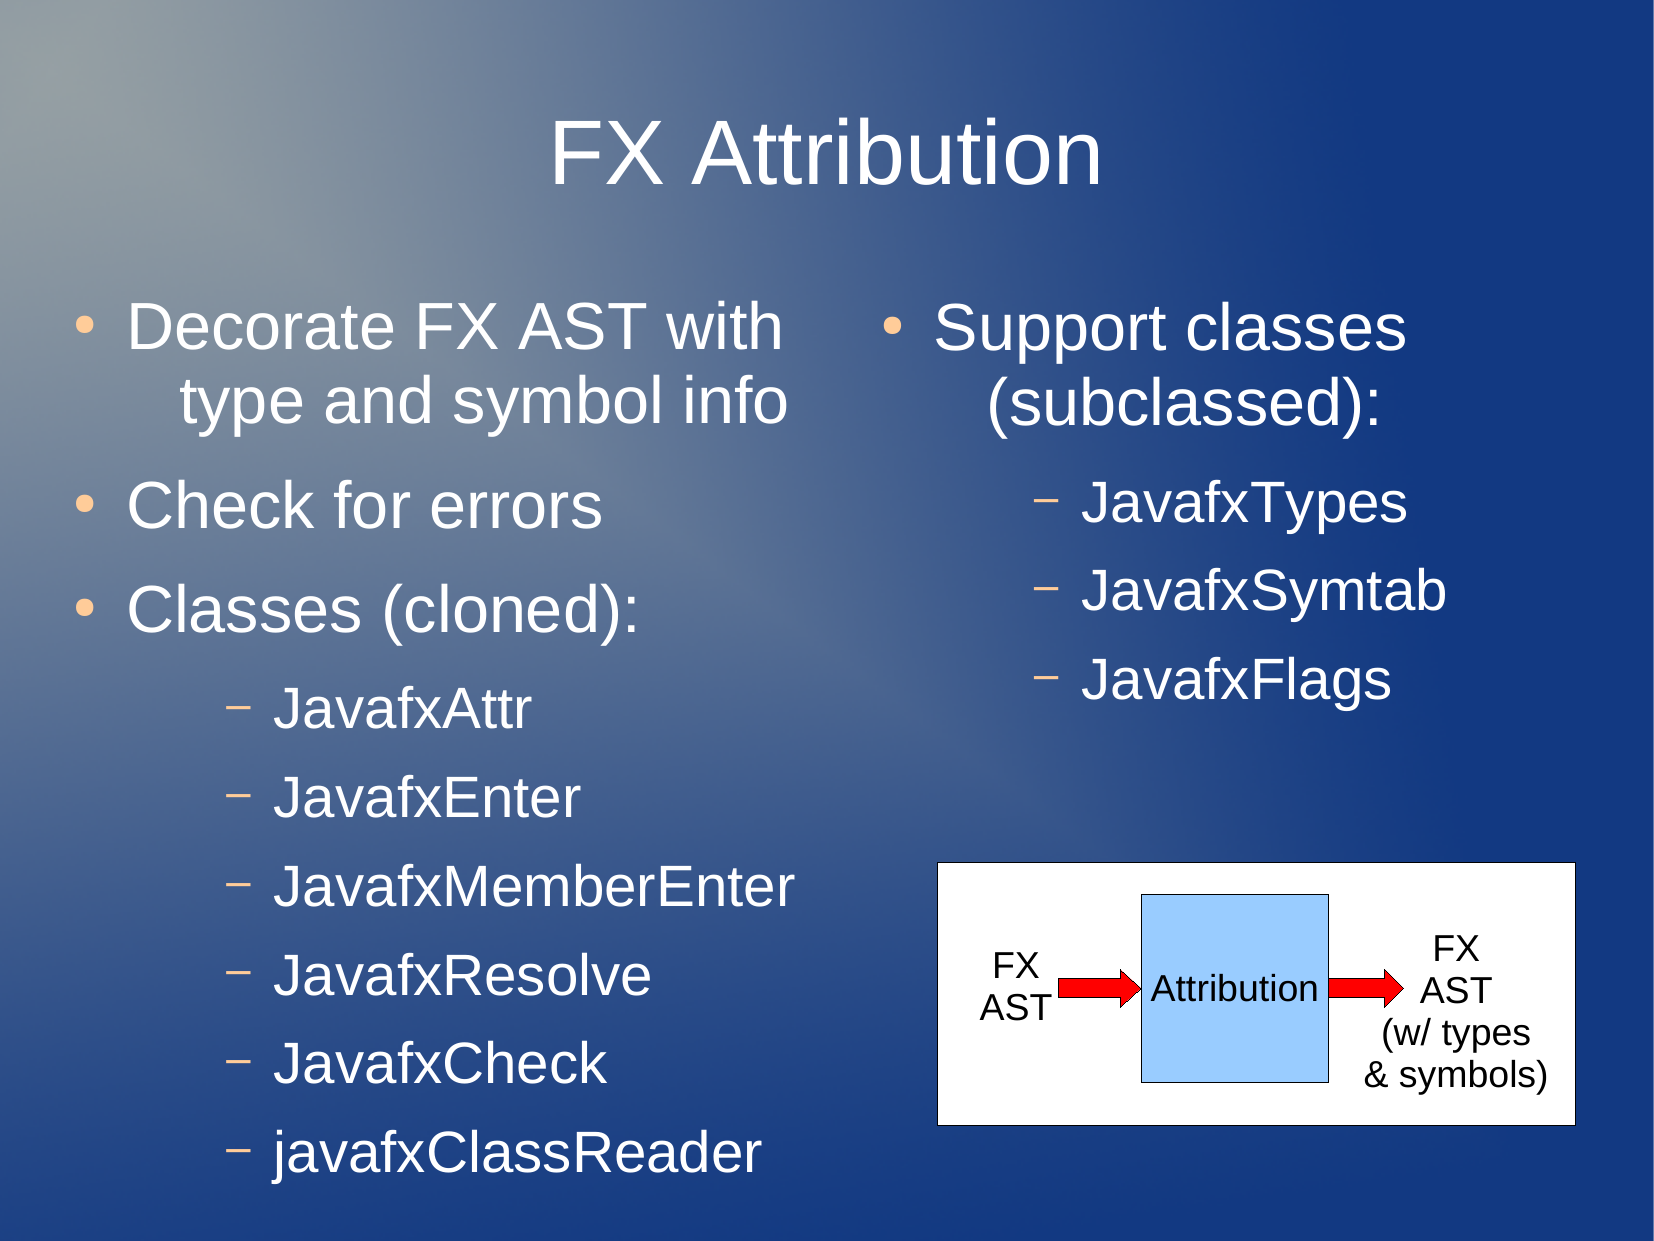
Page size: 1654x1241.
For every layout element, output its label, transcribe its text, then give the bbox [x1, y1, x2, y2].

text_box [937, 862, 1576, 1126]
list Decorate FX AST with type and symbol info Check for errors Classes (cloned): JavafxAttr JavafxEnter JavafxMemberEnter JavafxResolve JavafxCheck javafxClassReader [37, 288, 839, 1184]
picture [0, 0, 1654, 1241]
title FX Attribution [82, 49, 1571, 257]
text_box FX AST [964, 937, 1068, 1037]
text_box FX AST (w/ types & symbols) [1348, 920, 1564, 1104]
text_box Attribution [1141, 894, 1329, 1083]
list Support classes (subclassed): JavafxTypes JavafxSymtab JavafxFlags [845, 290, 1572, 1094]
